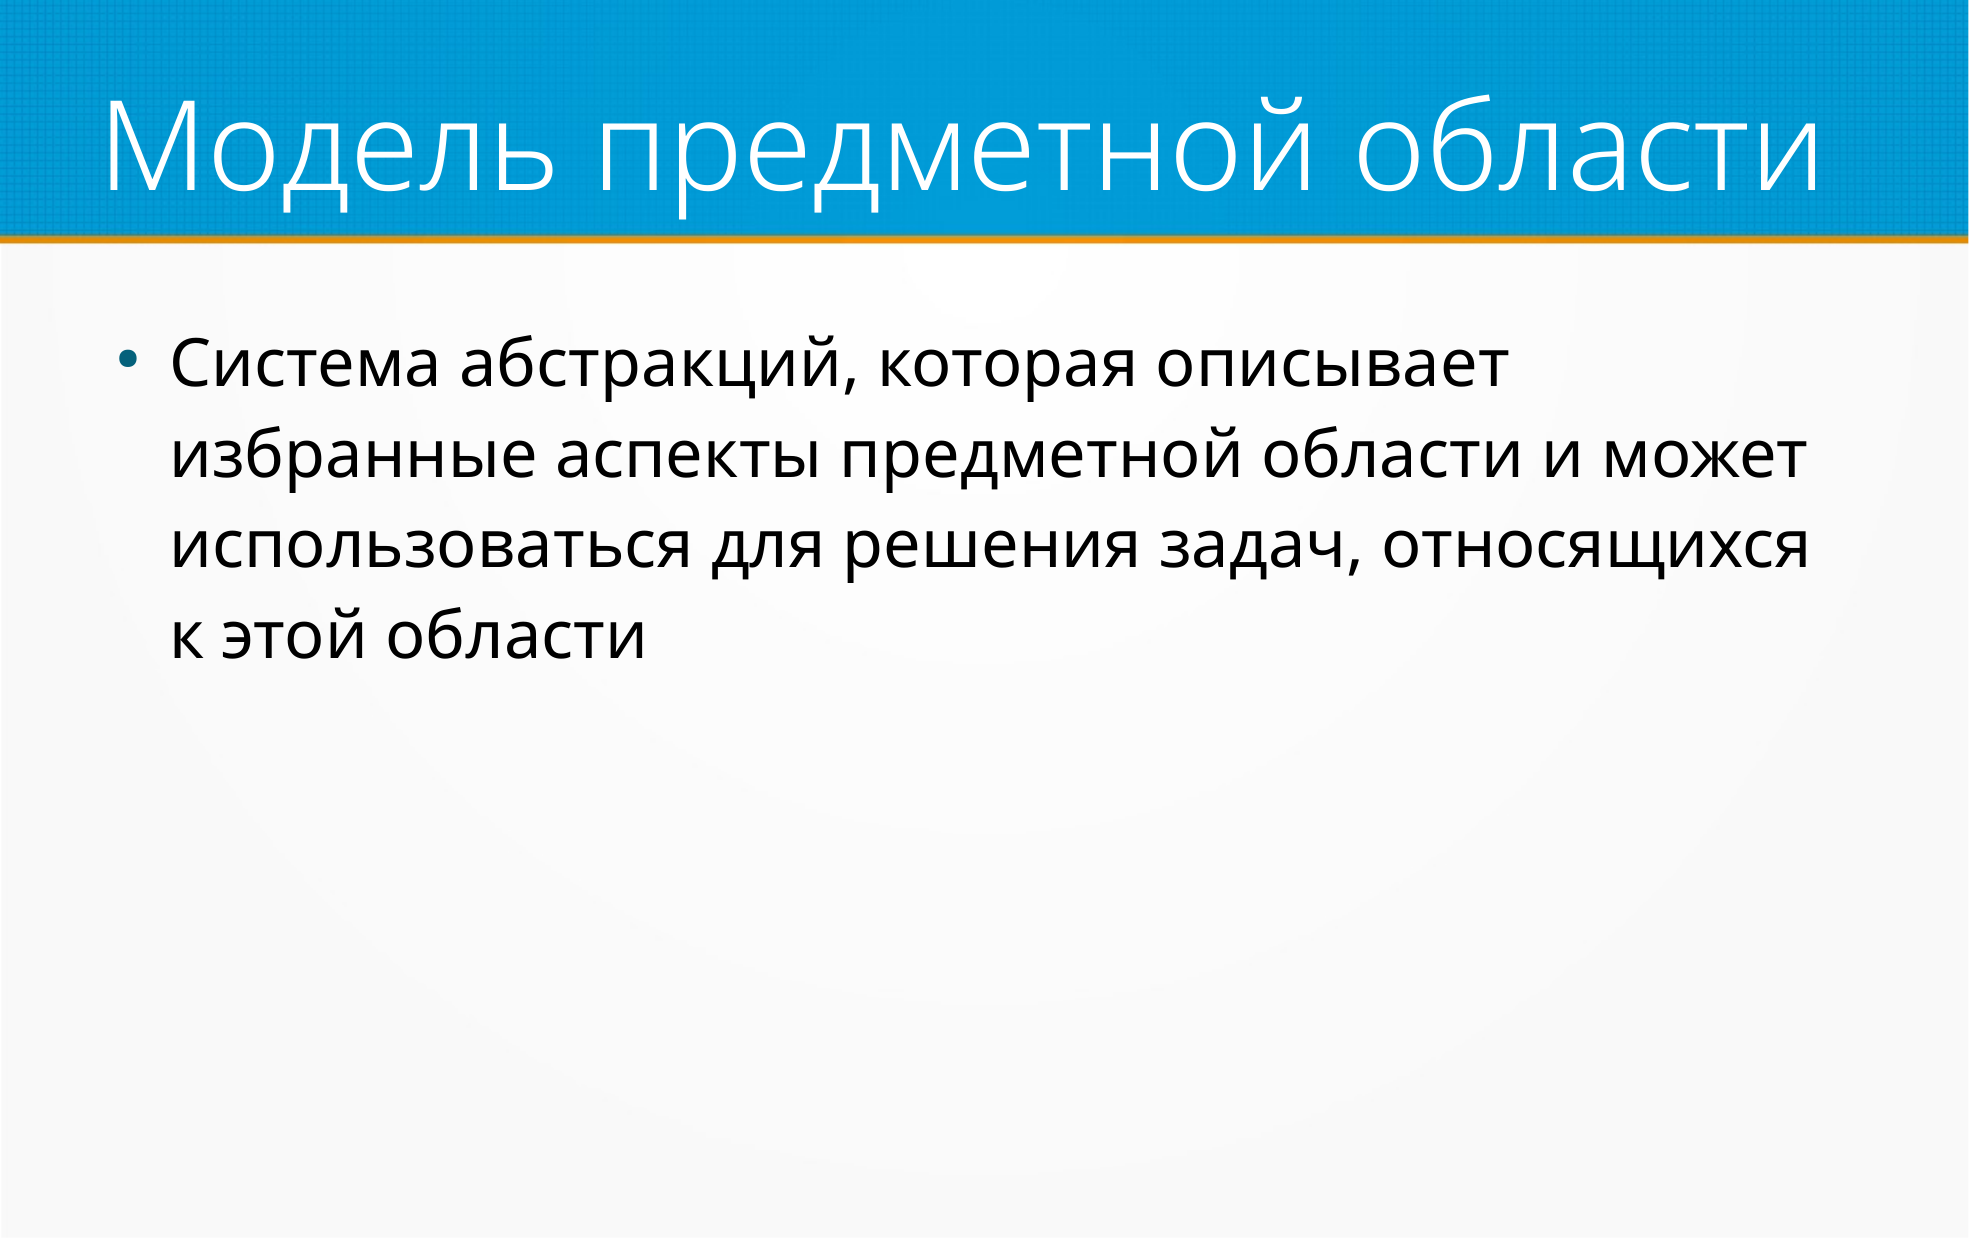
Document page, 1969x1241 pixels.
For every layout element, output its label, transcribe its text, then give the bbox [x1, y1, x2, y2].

picture [0, 233, 1969, 1241]
title Модель предметной области [98, 19, 1870, 227]
list Система абстракций, которая описывает избранные аспекты предметной области и может использоваться для решения задач, относящихся к этой области [98, 315, 1855, 1182]
